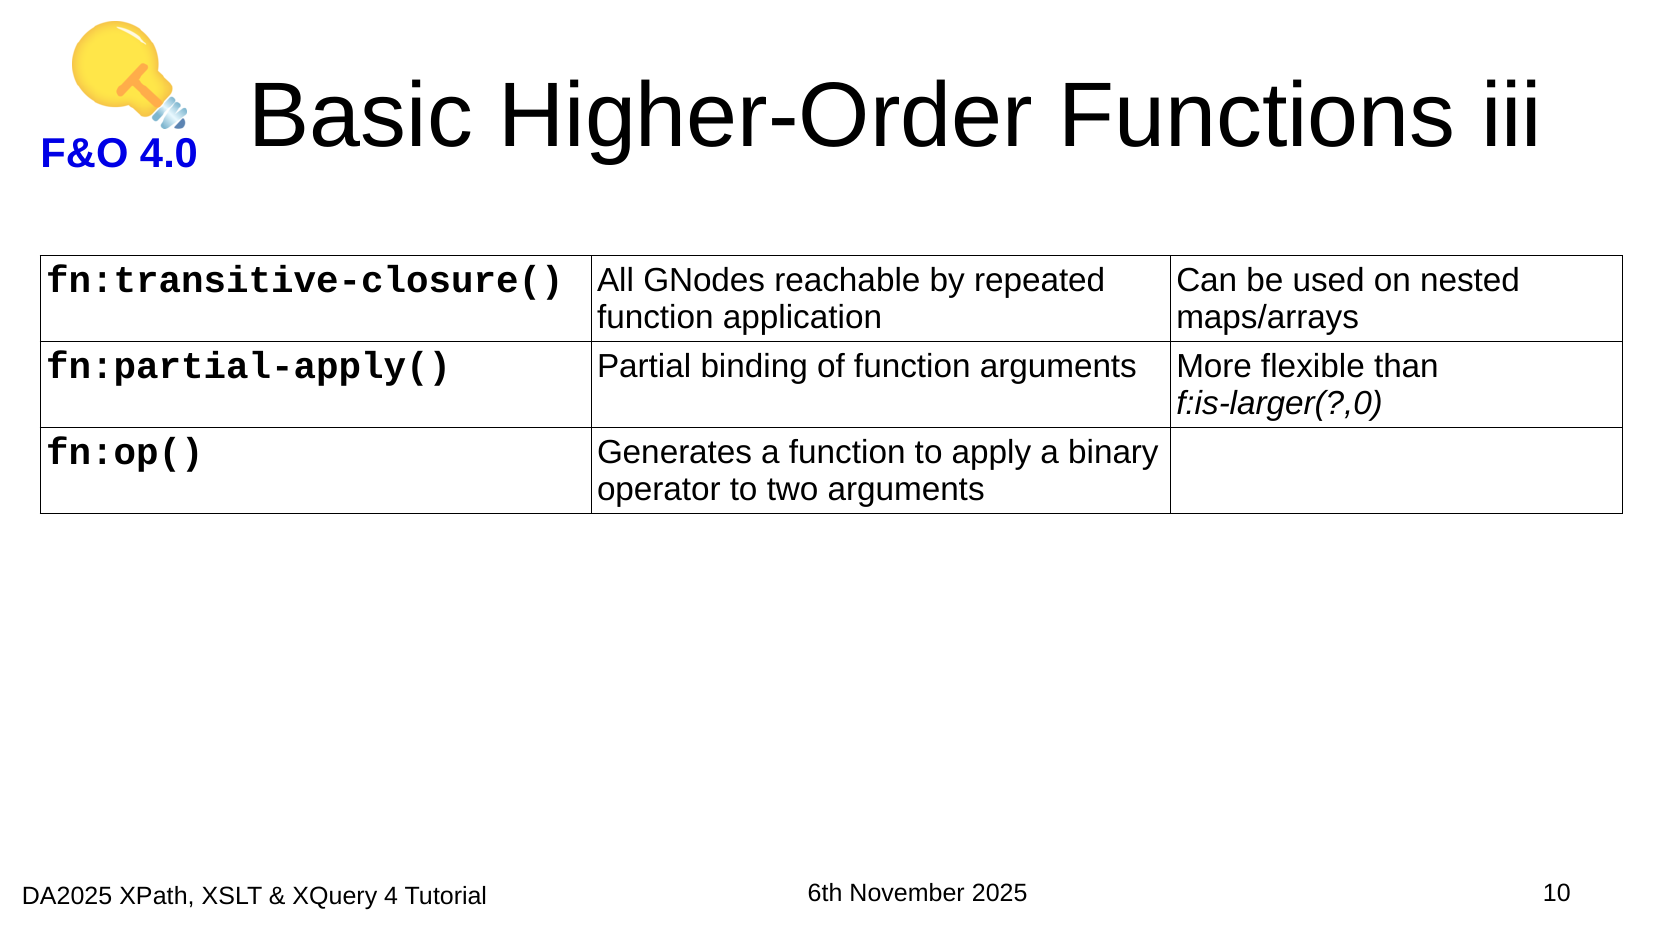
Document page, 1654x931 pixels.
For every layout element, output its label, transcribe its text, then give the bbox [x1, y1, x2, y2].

table_header All GNodes reachable by repeated function application [592, 256, 1170, 341]
table_cell [1171, 428, 1622, 513]
table_cell Generates a function to apply a binary operator to two arguments [592, 428, 1170, 513]
table_header fn:transitive-closure() [41, 256, 591, 341]
table_cell More flexible than f:is-larger(?,0) [1171, 342, 1622, 427]
table_cell fn:partial-apply() [41, 342, 591, 427]
table_header Can be used on nested maps/arrays [1171, 256, 1622, 341]
title Basic Higher-Order Functions iii [222, 37, 1571, 193]
table_cell fn:op() [41, 428, 591, 513]
picture [72, 21, 187, 129]
table_cell Partial binding of function arguments [592, 342, 1170, 427]
